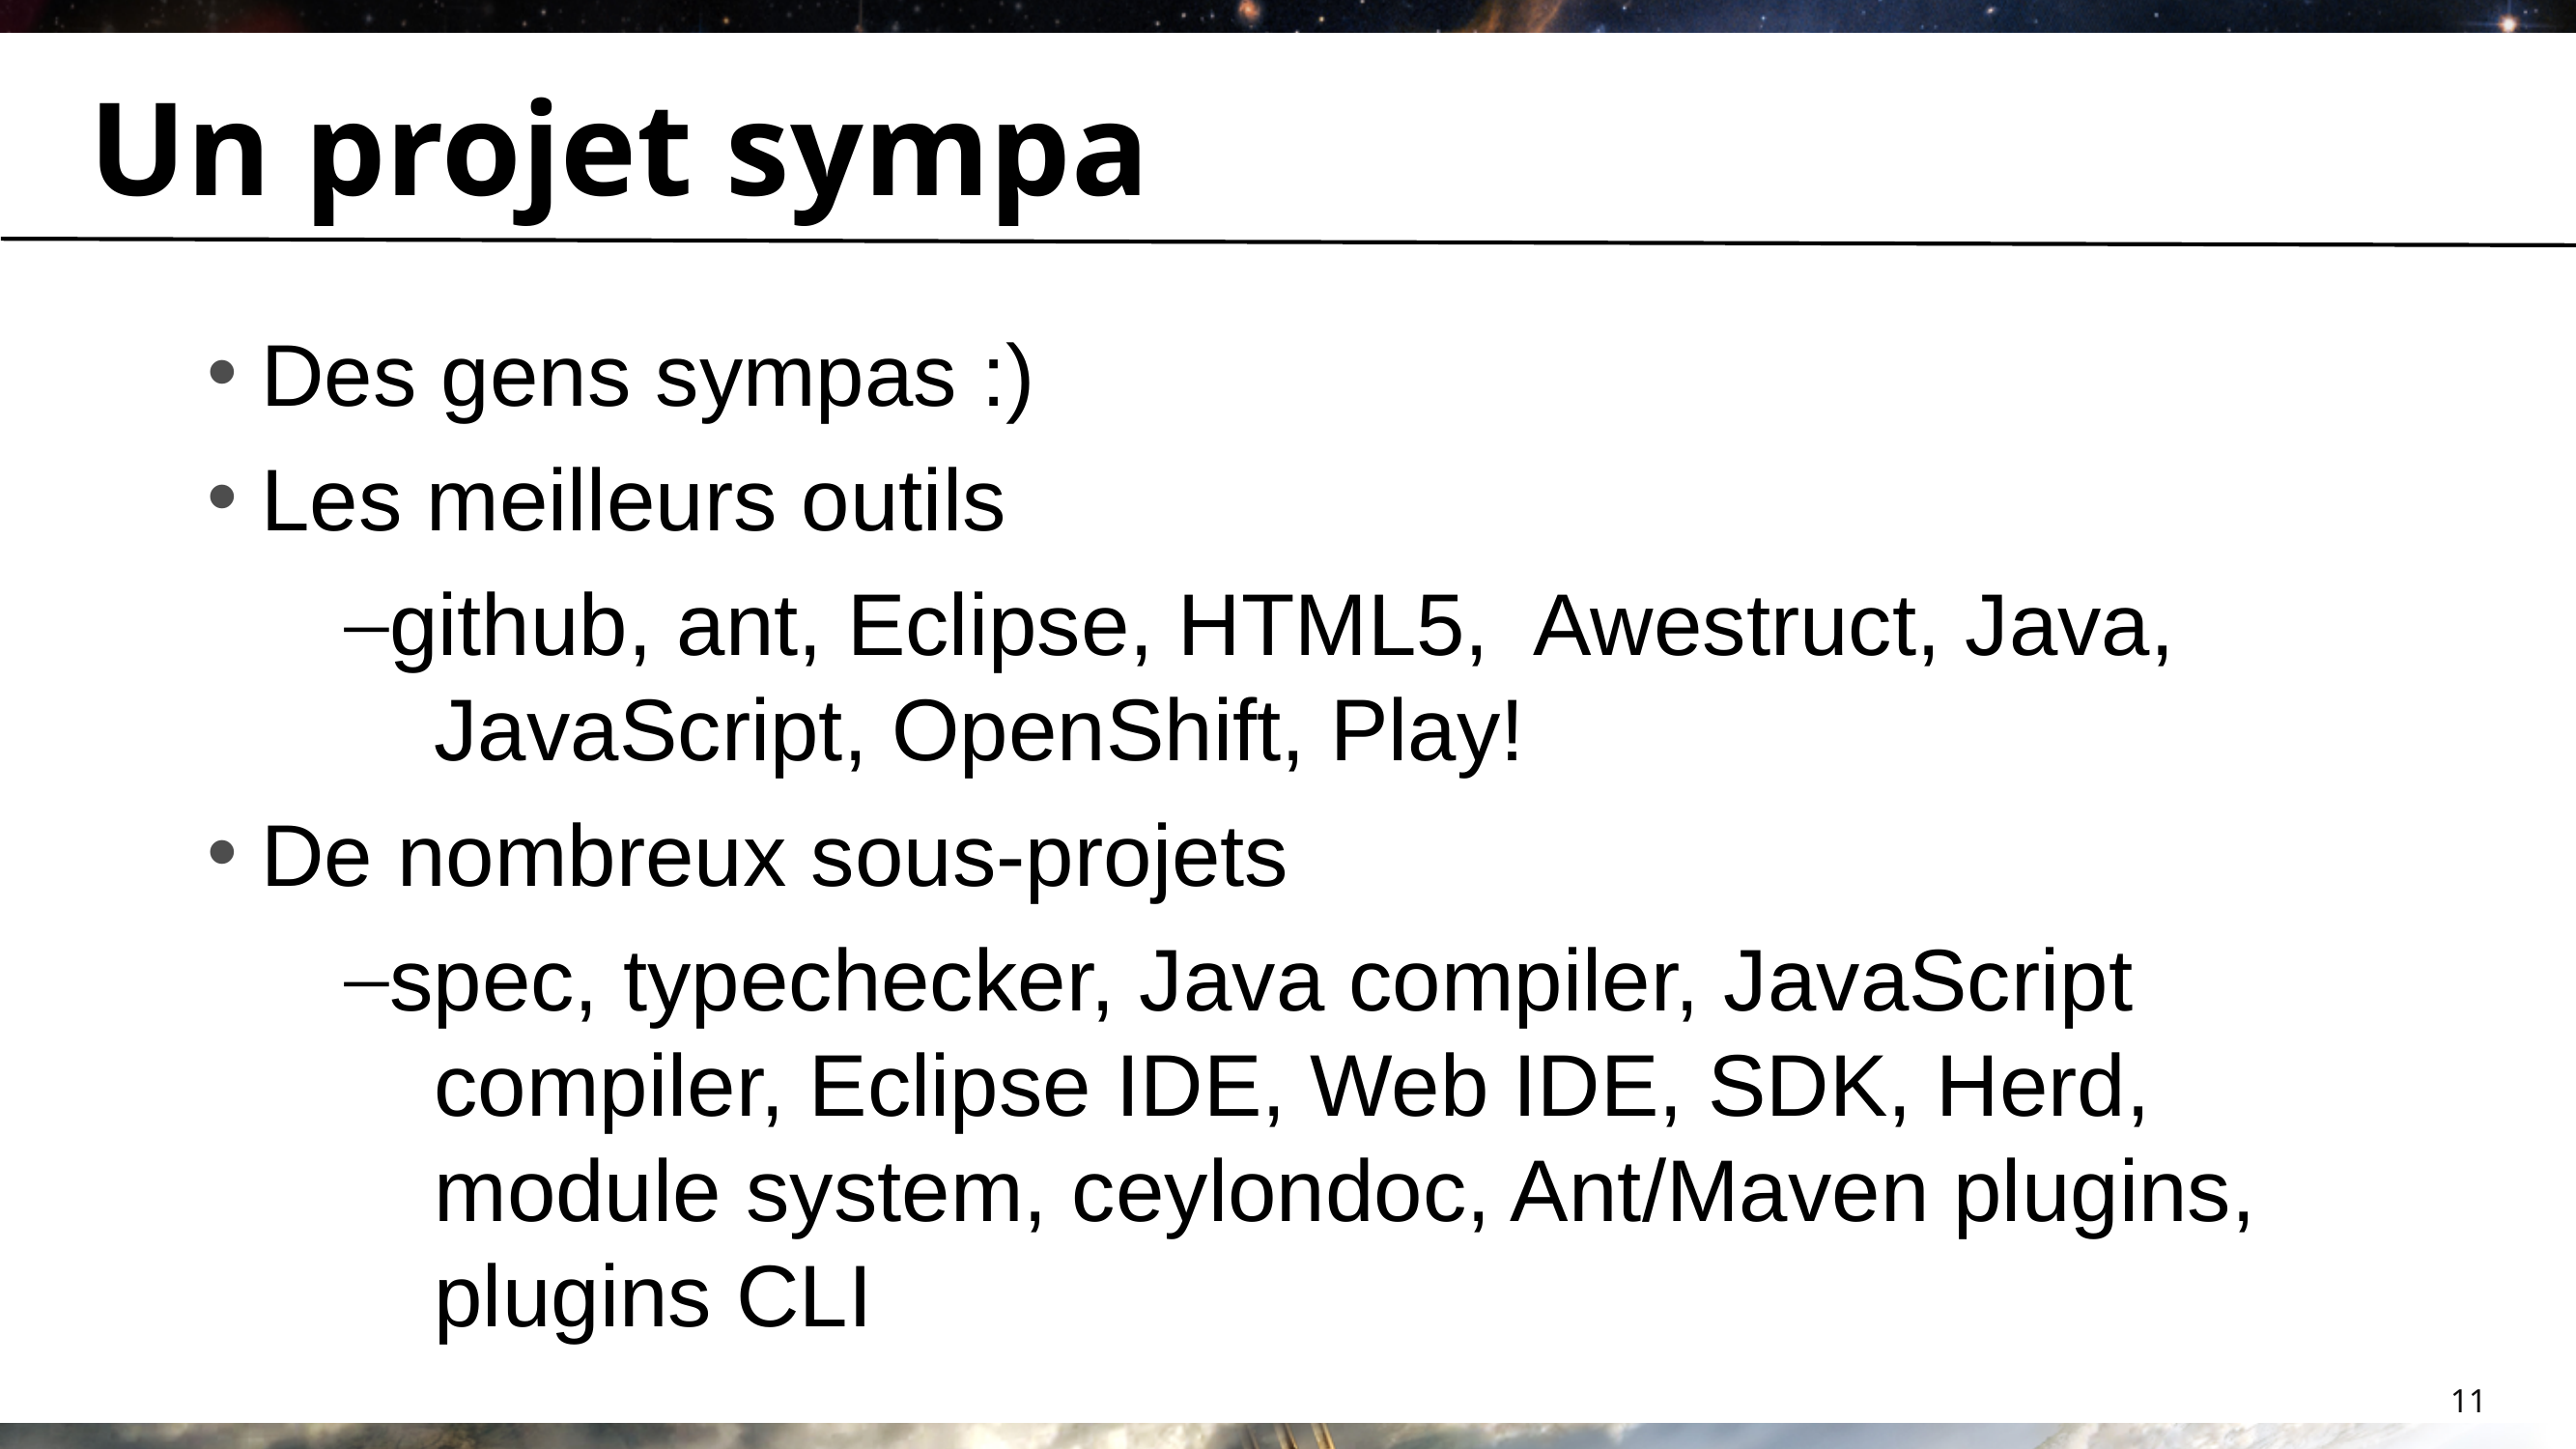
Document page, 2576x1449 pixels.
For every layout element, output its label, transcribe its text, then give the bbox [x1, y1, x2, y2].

picture [0, 1423, 2576, 1449]
picture [0, 0, 2576, 33]
list Des gens sympas :) Les meilleurs outils github, ant, Eclipse, HTML5, Awestruct, Java, JavaScript, OpenShift, Play! De nombreux sous-projets spec, typechecker, Java compiler, JavaScript compiler, Eclipse IDE, Web IDE, SDK, Herd, module system, ceylondoc, Ant/Maven plugins, plugins CLI [193, 310, 2383, 1363]
text_box <number> [2431, 1373, 2505, 1424]
title Un projet sympa [72, 47, 2528, 241]
